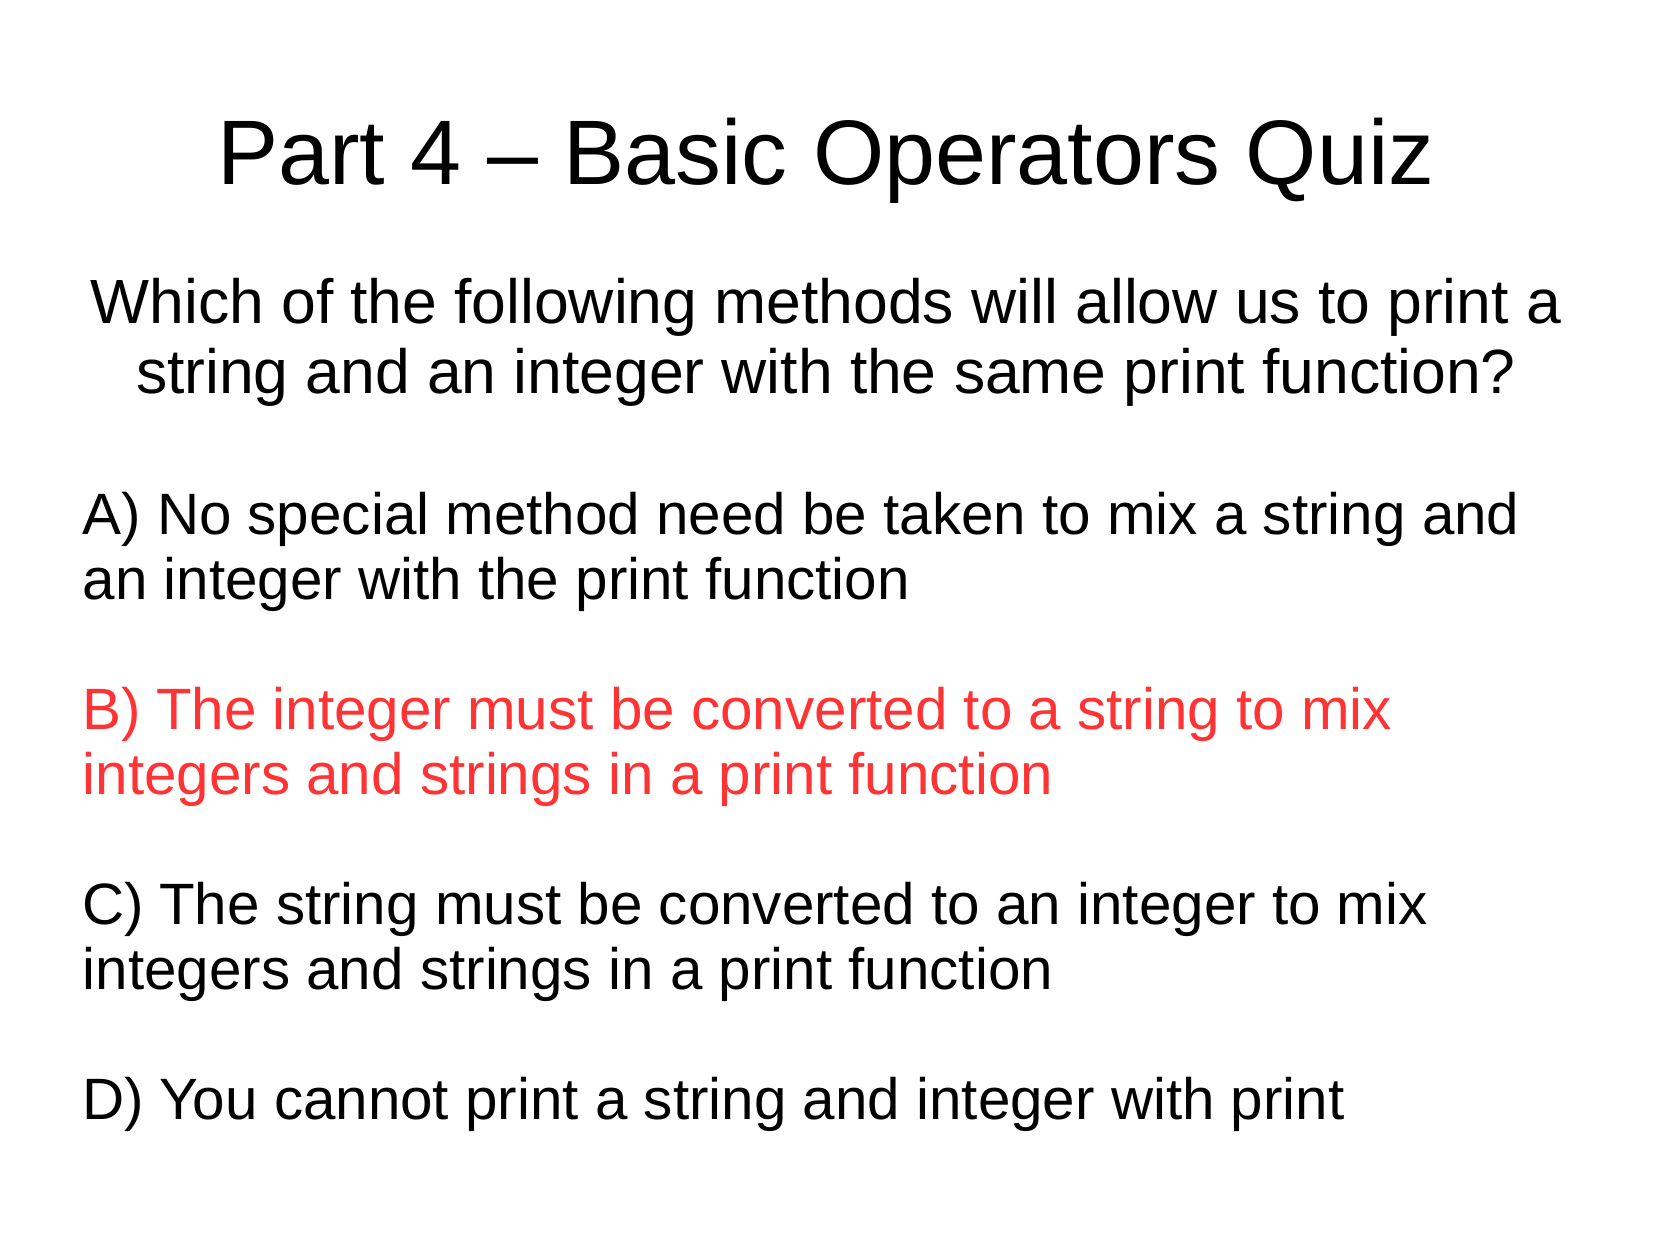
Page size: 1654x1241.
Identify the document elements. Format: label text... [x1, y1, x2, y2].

title Part 4 – Basic Operators Quiz [82, 49, 1571, 257]
subtitle Which of the following methods will allow us to print a string and an integer with the same print function? A) No special method need be taken to mix a string and an integer with the print function B) The integer must be converted to a string to mix integers and strings in a print function C) The string must be converted to an integer to mix integers and strings in a print function D) You cannot print a string and integer with print [82, 268, 1571, 1131]
